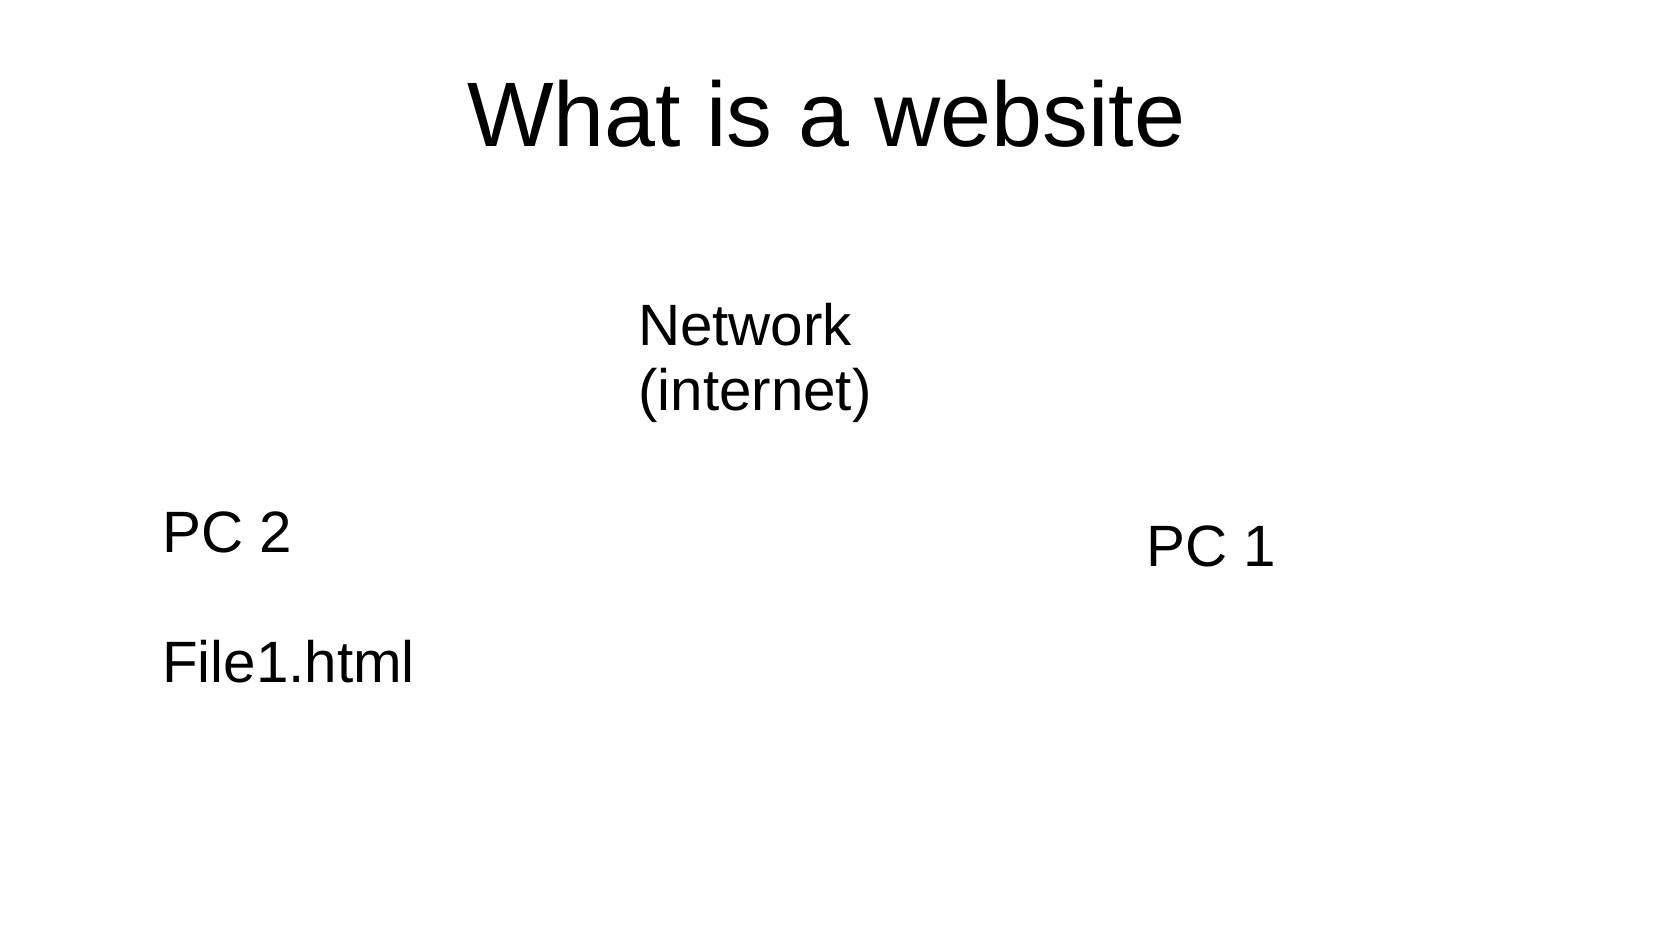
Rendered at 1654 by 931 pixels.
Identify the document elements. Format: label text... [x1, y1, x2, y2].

text_box PC 1 [1131, 506, 1479, 587]
title What is a website [82, 37, 1571, 193]
text_box Network (internet) [623, 285, 971, 430]
text_box PC 2 File1.html [147, 492, 495, 767]
